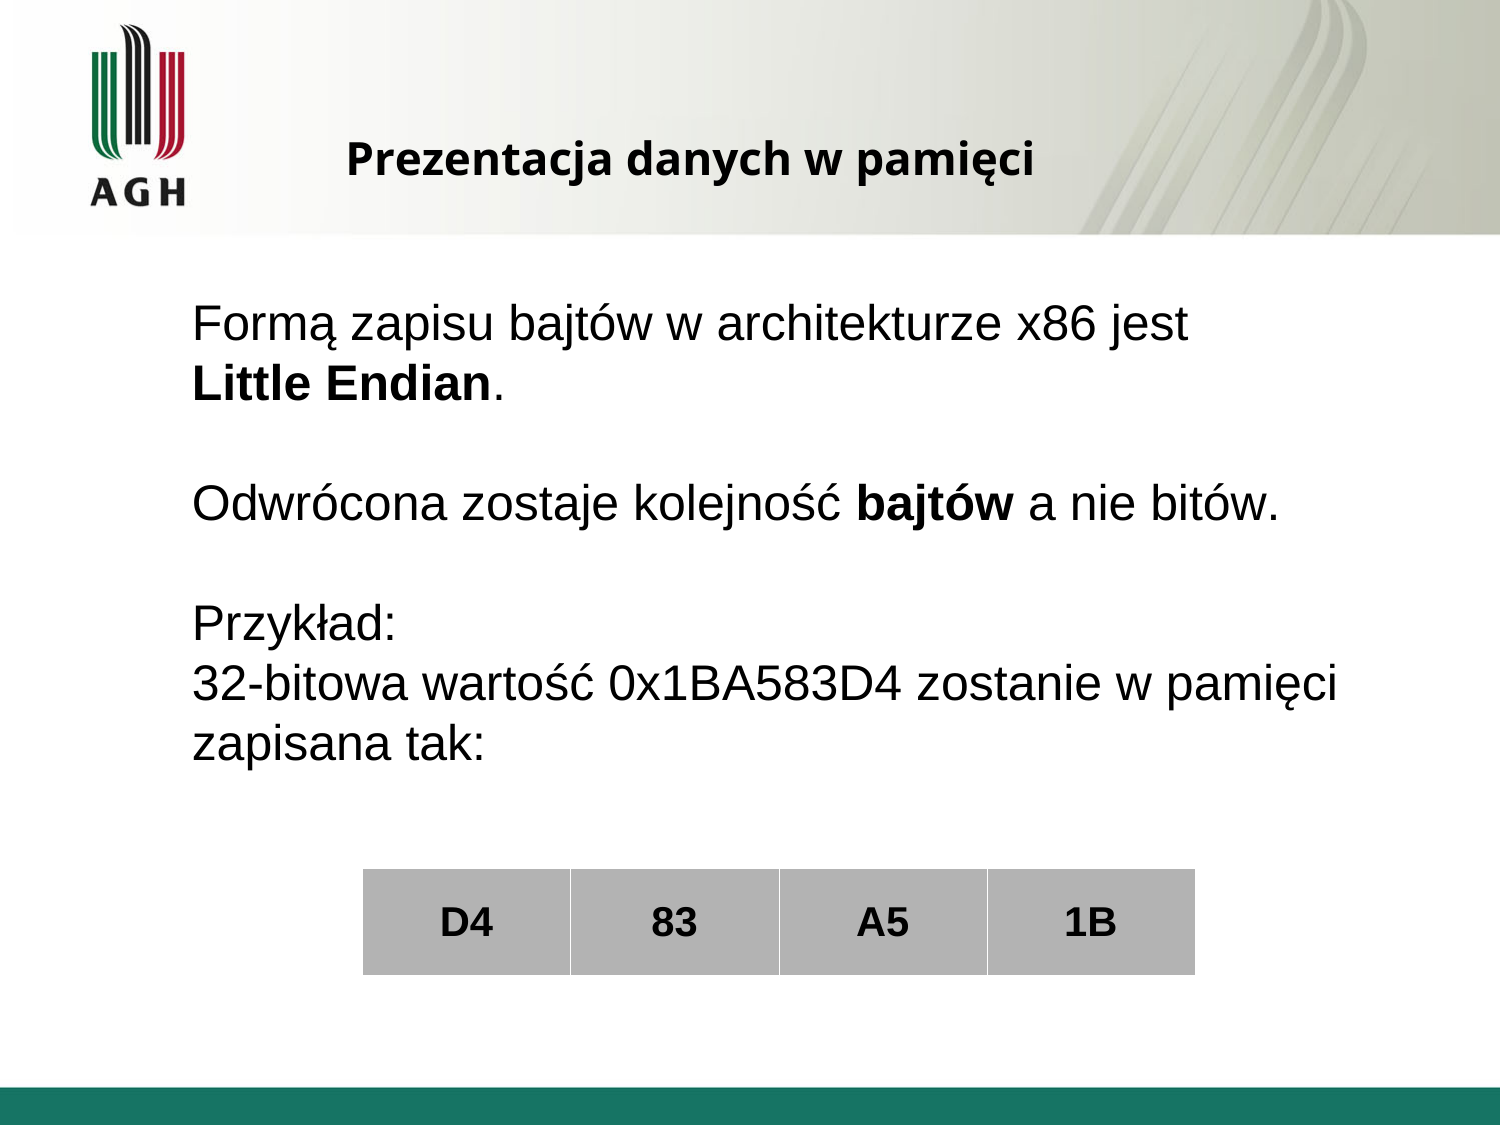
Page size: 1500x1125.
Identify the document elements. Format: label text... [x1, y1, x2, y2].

text_box Formą zapisu bajtów w architekturze x86 jest Little Endian. Odwrócona zostaje kolejność bajtów a nie bitów. Przykład: 32-bitowa wartość 0x1BA583D4 zostanie w pamięci zapisana tak: [177, 283, 1406, 899]
table_header A5 [780, 869, 987, 975]
table_header 83 [571, 869, 779, 975]
table_header D4 [363, 869, 570, 975]
title Prezentacja danych w pamięci [330, 94, 1312, 220]
picture [0, 0, 1500, 1125]
table_header 1B [988, 869, 1195, 975]
